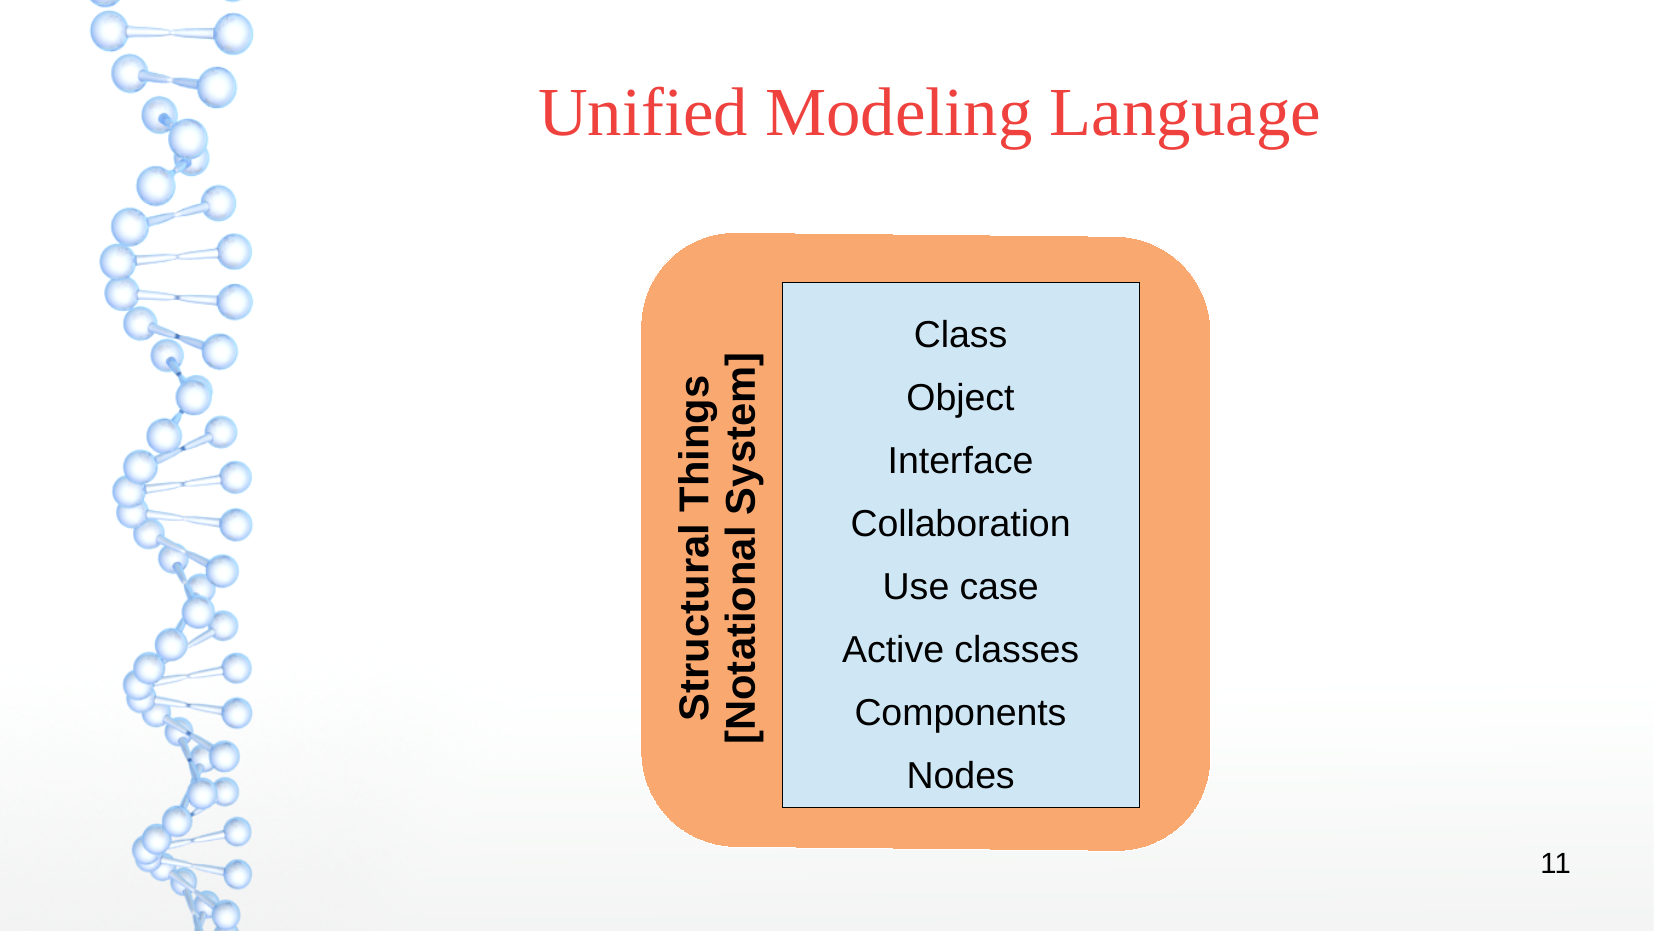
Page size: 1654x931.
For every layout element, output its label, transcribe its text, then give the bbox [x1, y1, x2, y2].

text_box Class Object Interface Collaboration Use case Active classes Components Nodes [782, 282, 1140, 808]
text_box [225, 188, 1621, 852]
text_box Structural Things [Notational System] [663, 302, 818, 795]
picture [0, 0, 1654, 931]
title Unified Modeling Language [265, 35, 1595, 189]
